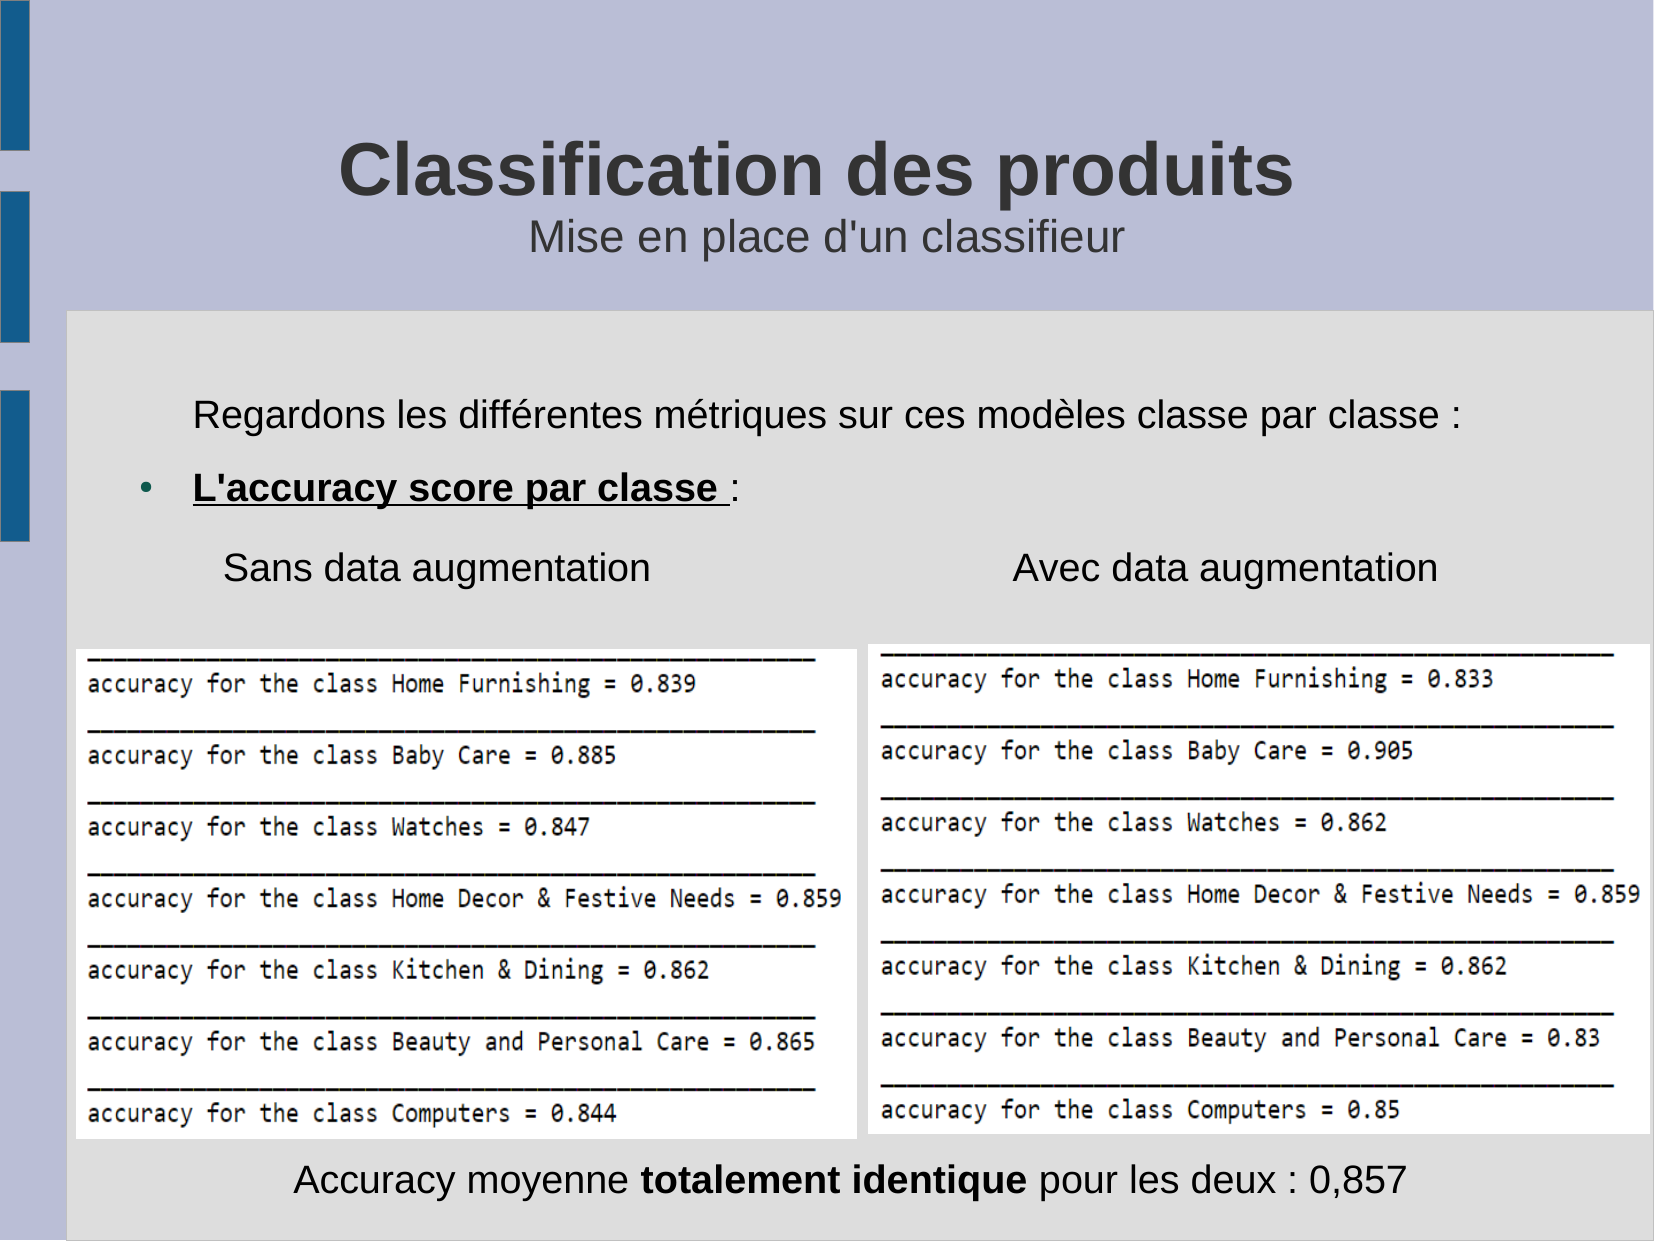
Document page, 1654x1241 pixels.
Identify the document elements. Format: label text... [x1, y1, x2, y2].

list Regardons les différentes métriques sur ces modèles classe par classe : L'accuracy score par classe : [121, 318, 1534, 1157]
text_box Accuracy moyenne totalement identique pour les deux : 0,857 [106, 1157, 1654, 1203]
text_box Sans data augmentation Avec data augmentation [200, 546, 1571, 603]
title Classification des produits Mise en place d'un classifieur [121, 91, 1534, 299]
picture [76, 649, 857, 1139]
picture [868, 644, 1650, 1134]
